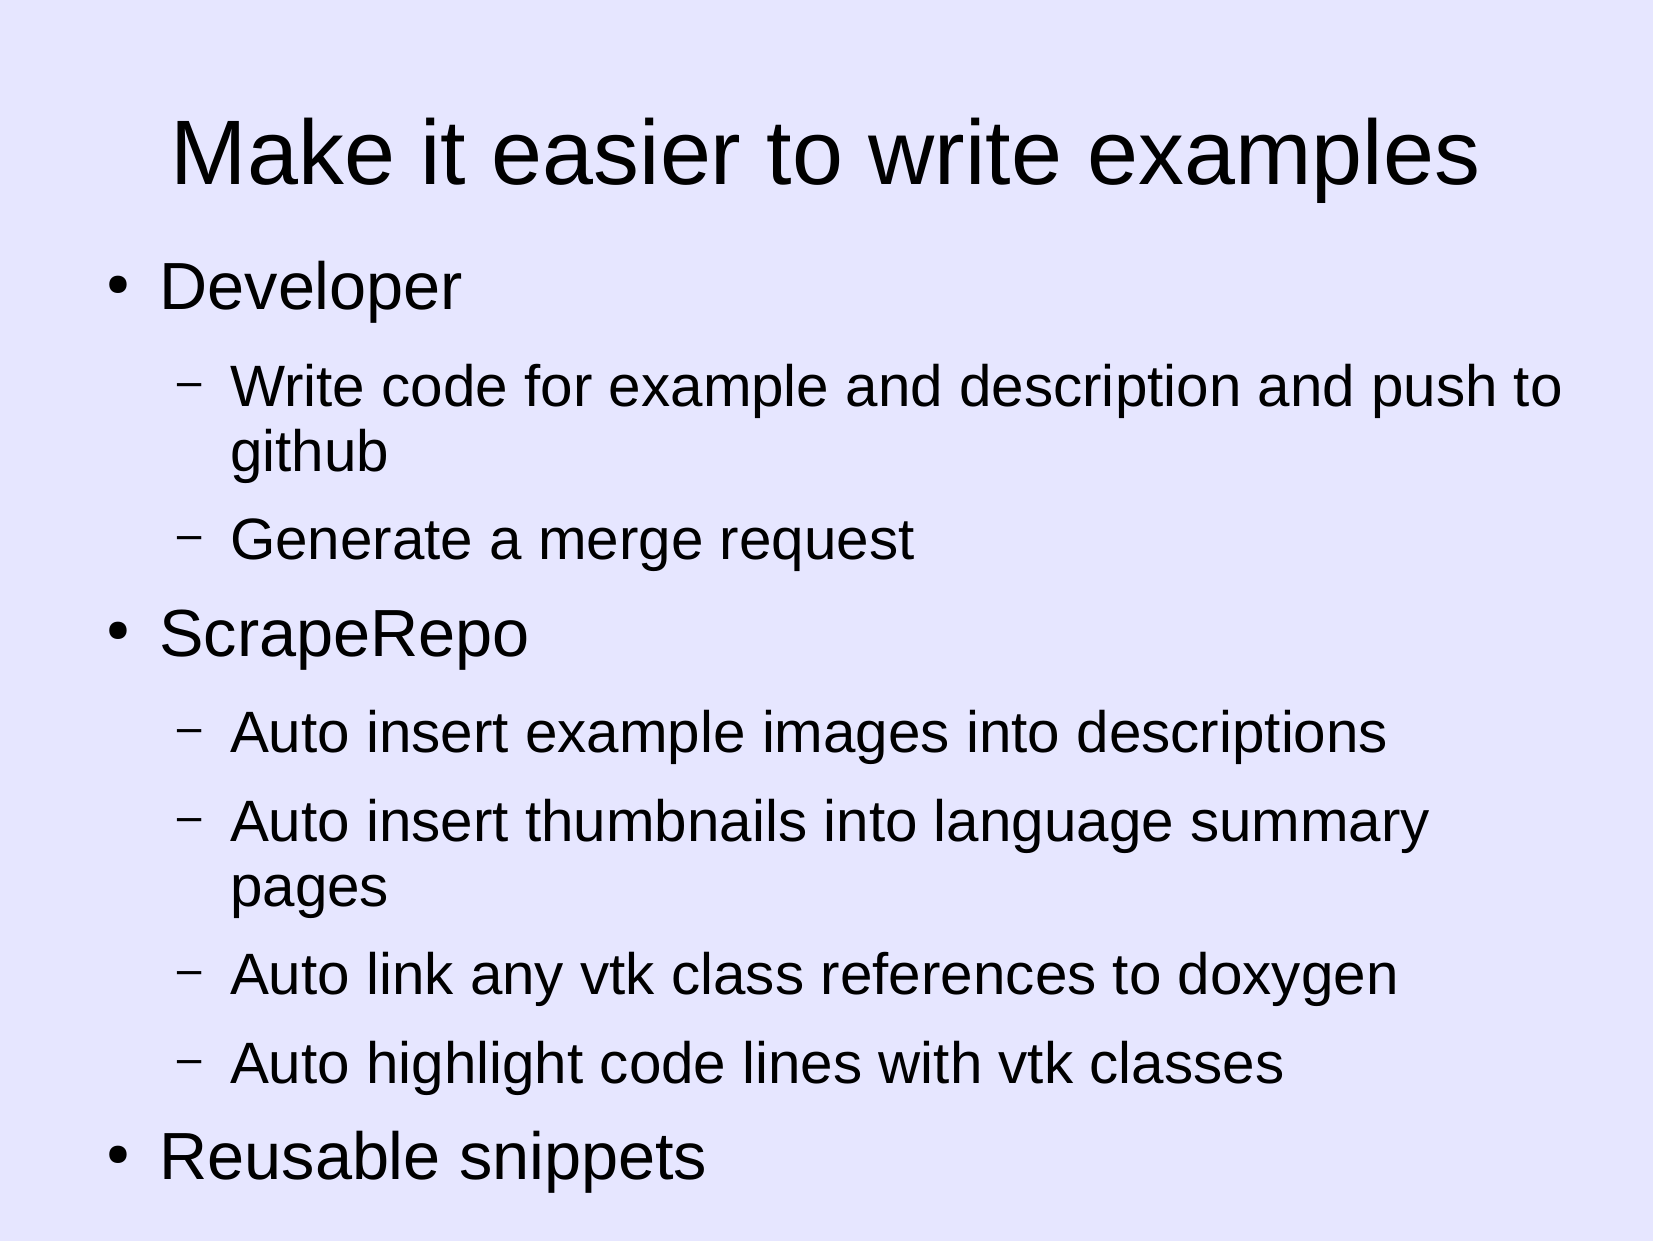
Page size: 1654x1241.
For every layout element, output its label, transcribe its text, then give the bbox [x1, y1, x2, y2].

title Make it easier to write examples [82, 49, 1571, 257]
list Developer Write code for example and description and push to github Generate a merge request ScrapeRepo Auto insert example images into descriptions Auto insert thumbnails into language summary pages Auto link any vtk class references to doxygen Auto highlight code lines with vtk classes Reusable snippets [88, 248, 1577, 1194]
